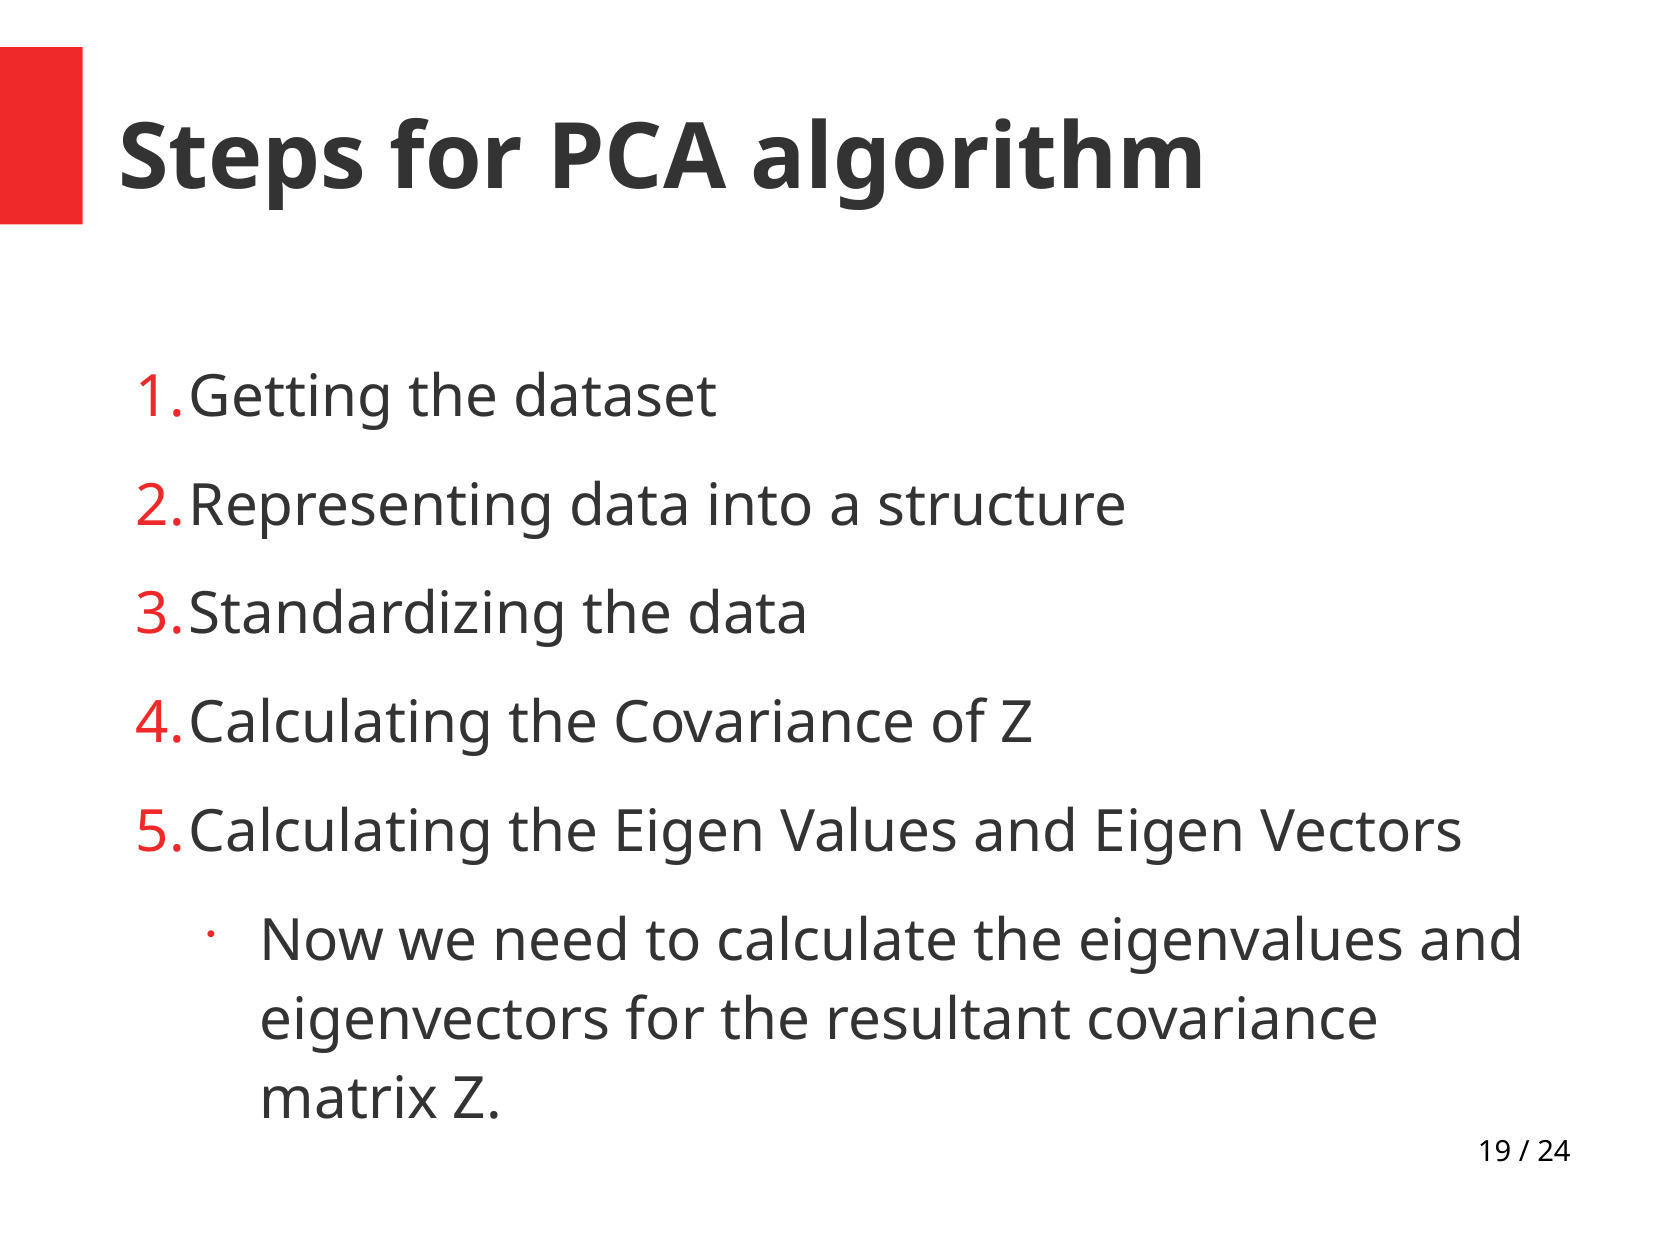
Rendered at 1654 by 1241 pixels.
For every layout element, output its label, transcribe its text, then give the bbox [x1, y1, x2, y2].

title Steps for PCA algorithm [118, 49, 1571, 257]
list Getting the dataset Representing data into a structure Standardizing the data Calculating the Covariance of Z Calculating the Eigen Values and Eigen Vectors Now we need to calculate the eigenvalues and eigenvectors for the resultant covariance matrix Z. [118, 354, 1536, 1074]
